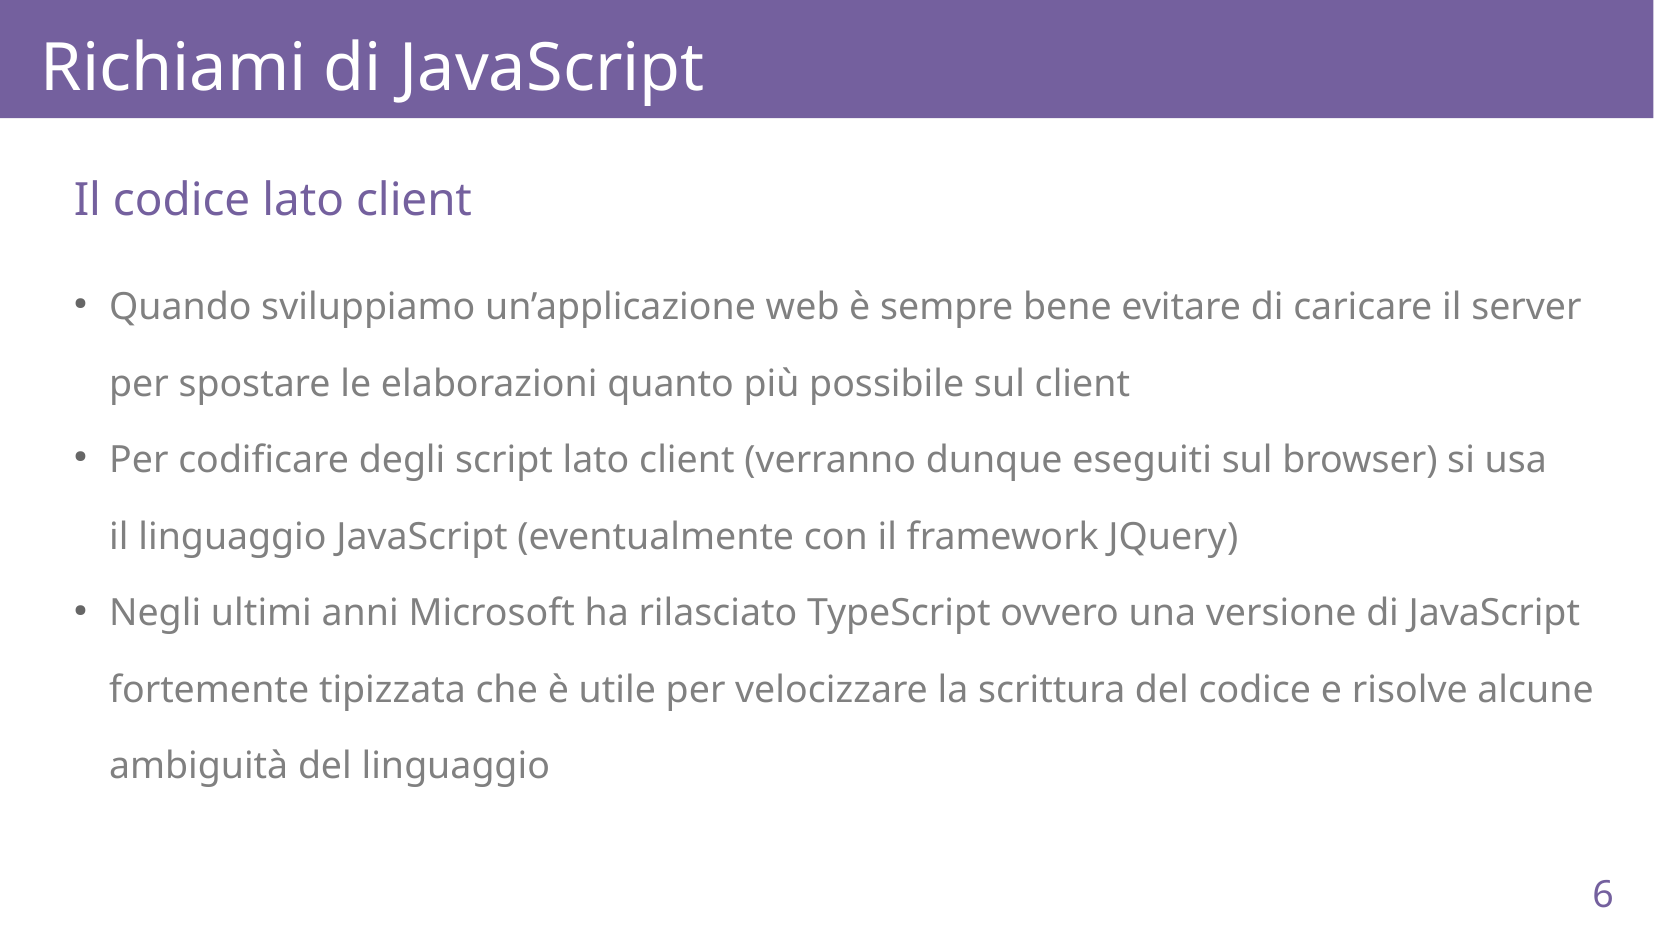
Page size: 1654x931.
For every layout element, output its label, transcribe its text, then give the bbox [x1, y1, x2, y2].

text_box <numero> [1510, 860, 1654, 931]
text_box Richiami di JavaScript [25, 11, 942, 107]
text_box Quando sviluppiamo un’applicazione web è sempre bene evitare di caricare il server per spostare le elaborazioni quanto più possibile sul client Per codificare degli script lato client (verranno dunque eseguiti sul browser) si usa il linguaggio JavaScript (eventualmente con il framework JQuery) Negli ultimi anni Microsoft ha rilasciato TypeScript ovvero una versione di JavaScript fortemente tipizzata che è utile per velocizzare la scrittura del codice e risolve alcune ambiguità del linguaggio [59, 246, 1599, 734]
text_box Il codice lato client [59, 158, 1107, 229]
text_box [0, 0, 1654, 119]
